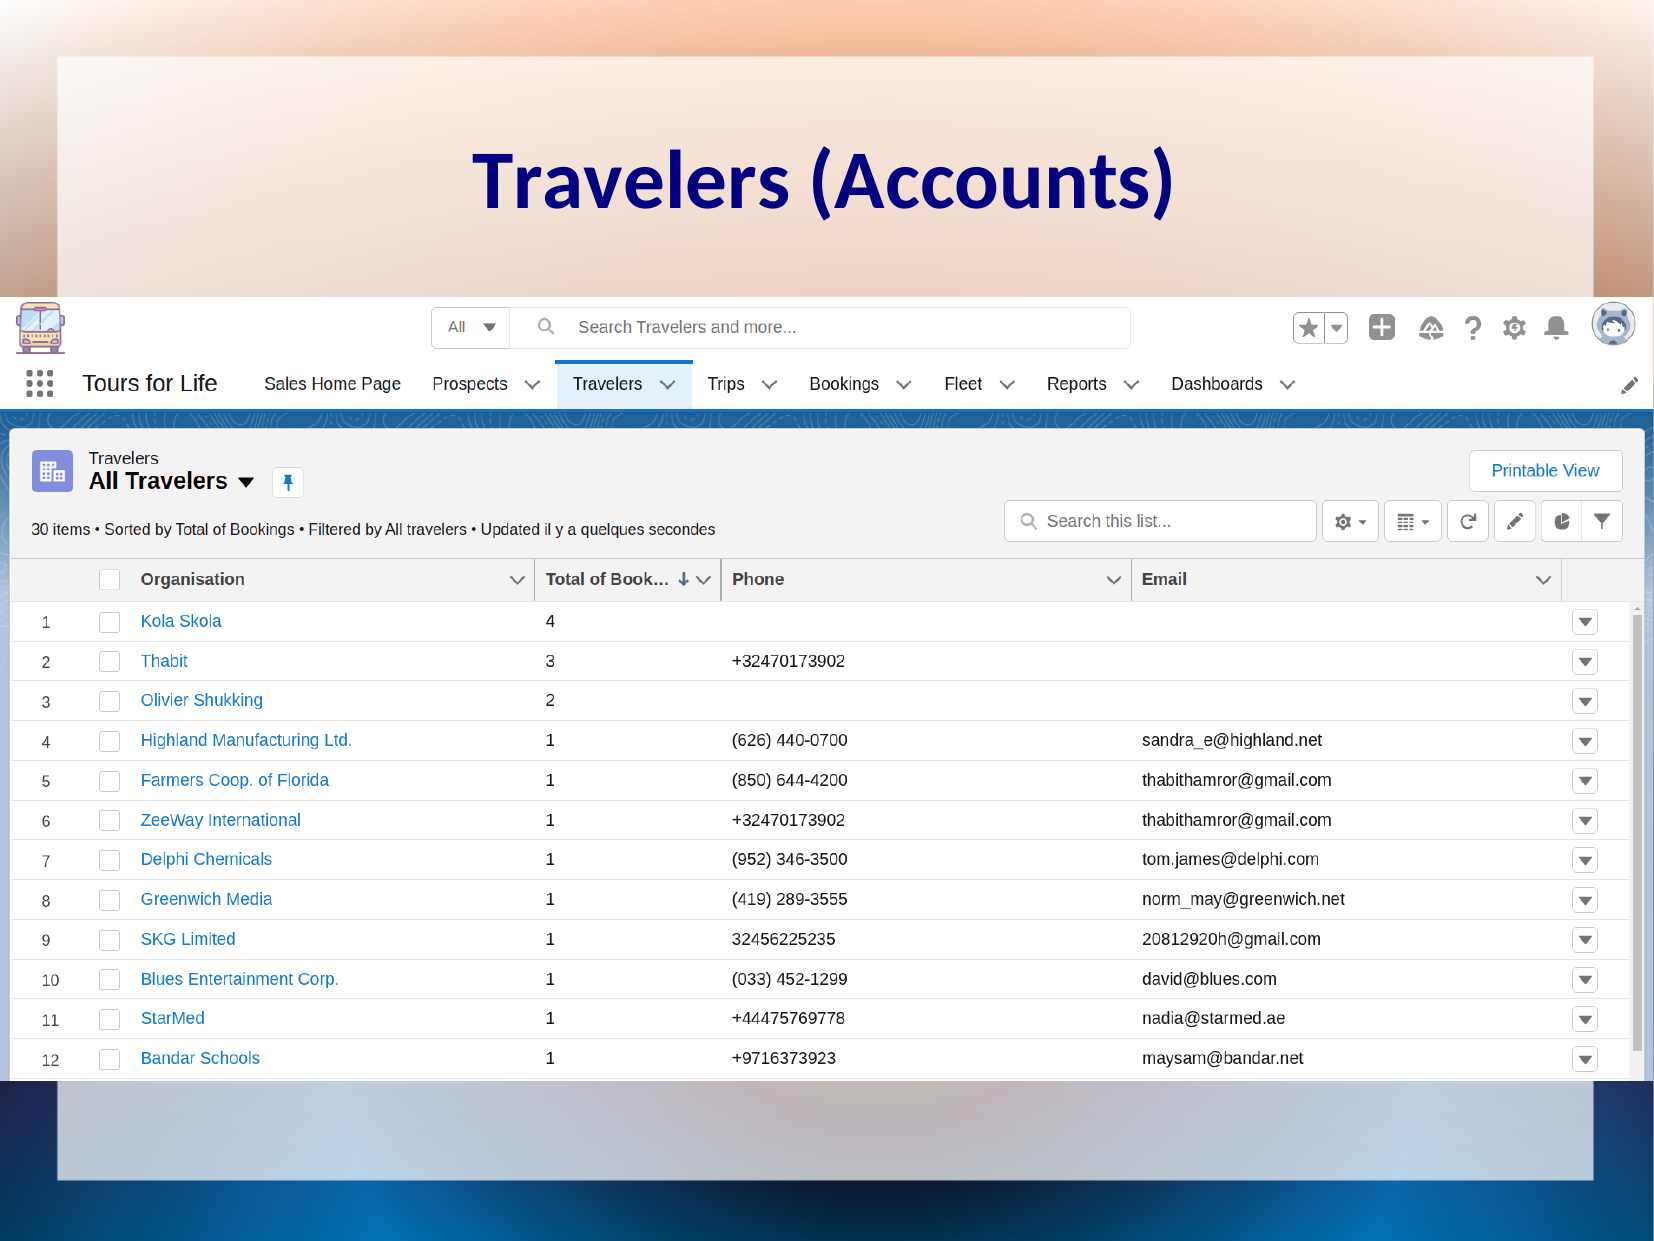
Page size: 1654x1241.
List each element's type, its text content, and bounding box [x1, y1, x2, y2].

title Travelers (Accounts) [80, 83, 1570, 291]
picture [0, 0, 1654, 1241]
